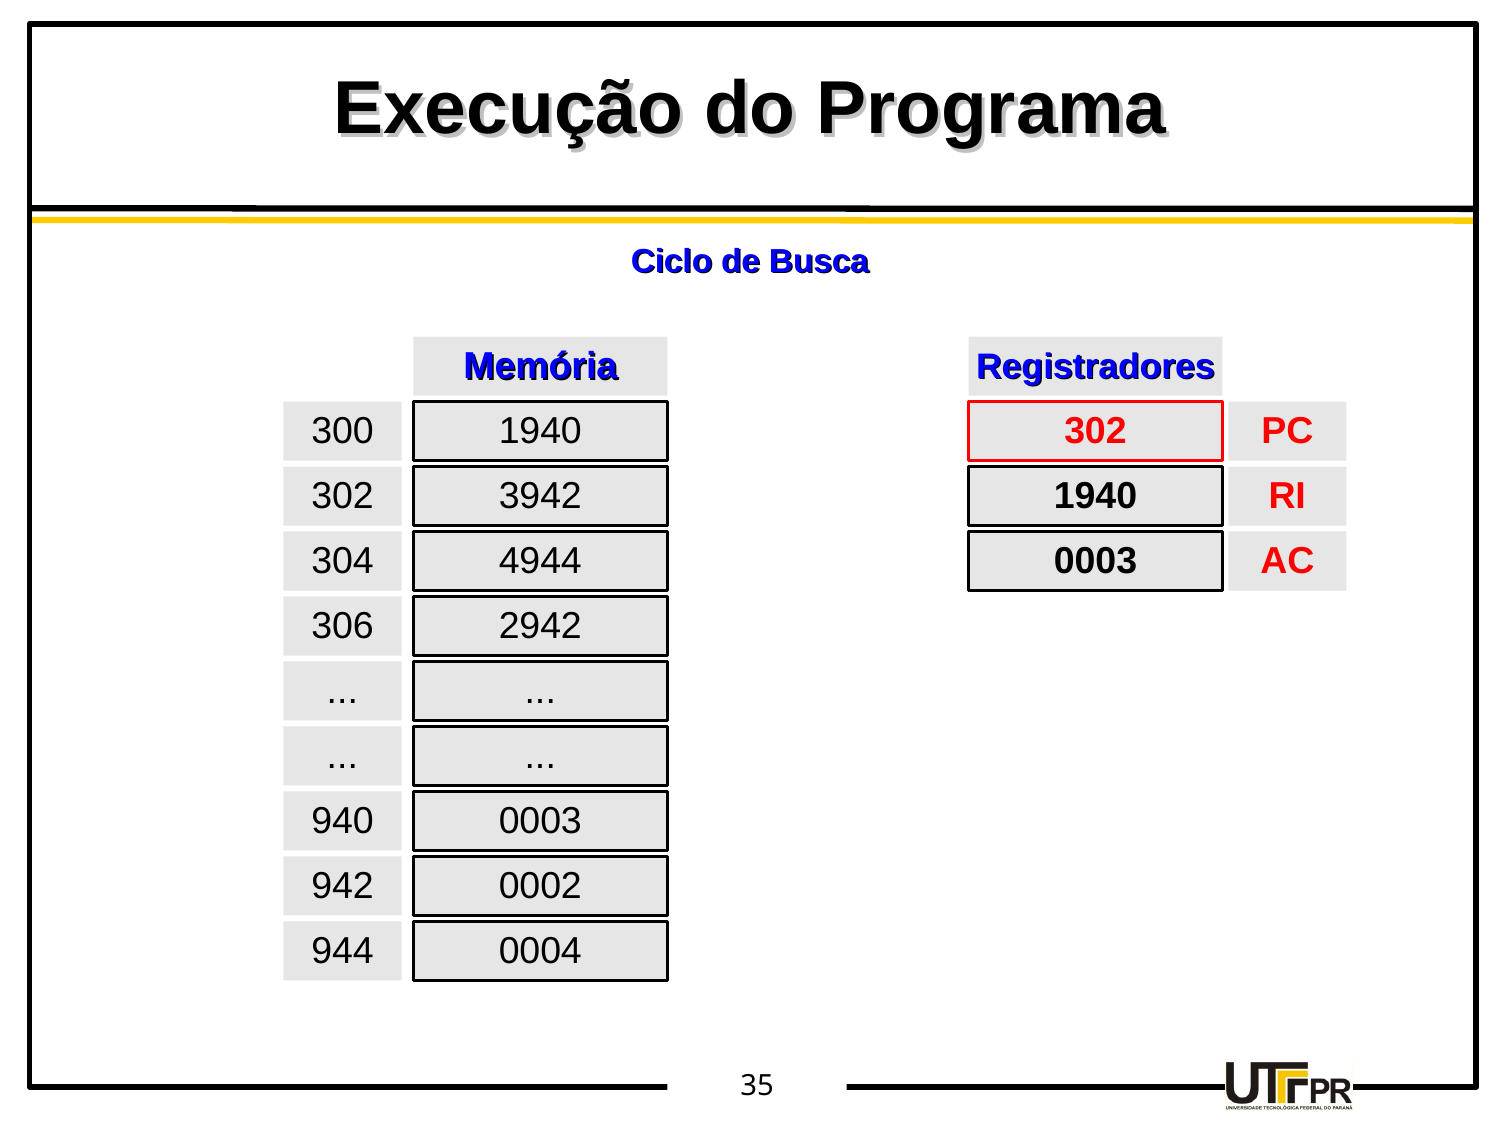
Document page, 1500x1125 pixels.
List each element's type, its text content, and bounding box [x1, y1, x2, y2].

text_box ... [283, 661, 402, 721]
text_box ... [413, 726, 668, 786]
text_box 304 [283, 531, 402, 591]
text_box Ciclo de Busca [616, 231, 884, 287]
picture [1225, 1062, 1353, 1110]
text_box ... [283, 726, 402, 786]
text_box 940 [283, 791, 402, 851]
text_box PC [1228, 401, 1347, 461]
text_box 0003 [413, 791, 668, 851]
text_box 1940 [413, 401, 668, 461]
text_box 0002 [413, 856, 668, 916]
text_box ... [413, 661, 668, 721]
title Execução do Programa [41, 65, 1459, 159]
text_box 942 [283, 856, 402, 916]
text_box 944 [283, 921, 402, 981]
text_box AC [1228, 531, 1347, 591]
text_box 302 [968, 401, 1223, 461]
text_box Memória [413, 336, 668, 396]
text_box 0004 [413, 921, 668, 981]
text_box RI [1228, 466, 1347, 526]
text_box 4944 [413, 531, 668, 591]
text_box 2942 [413, 596, 668, 656]
text_box 3942 [413, 466, 668, 526]
text_box 0003 [968, 531, 1223, 591]
text_box 300 [283, 401, 402, 461]
text_box 1940 [968, 466, 1223, 526]
text_box 302 [283, 466, 402, 526]
text_box 306 [283, 596, 402, 656]
text_box Registradores [968, 336, 1223, 396]
